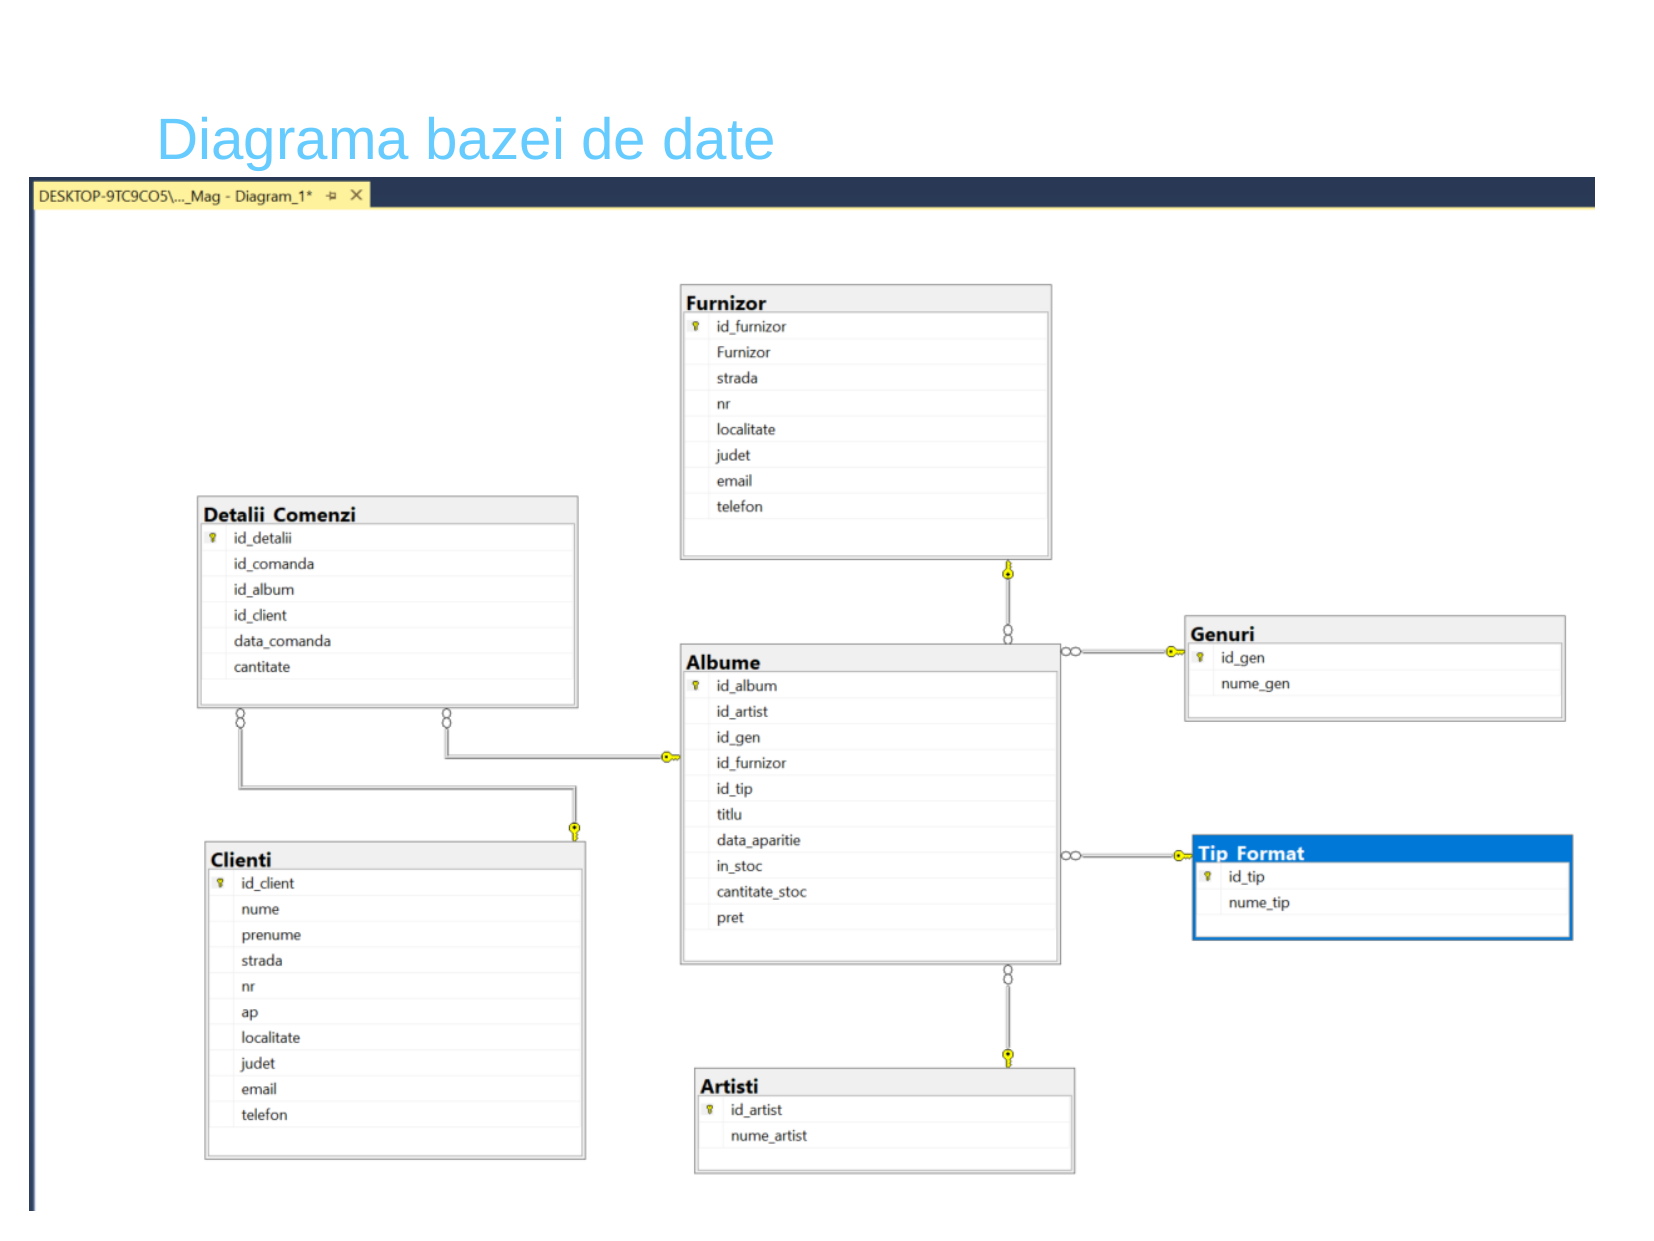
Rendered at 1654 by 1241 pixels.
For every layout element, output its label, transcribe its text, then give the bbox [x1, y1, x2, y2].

title Diagrama bazei de date [82, 49, 1571, 177]
picture [29, 177, 1595, 1211]
